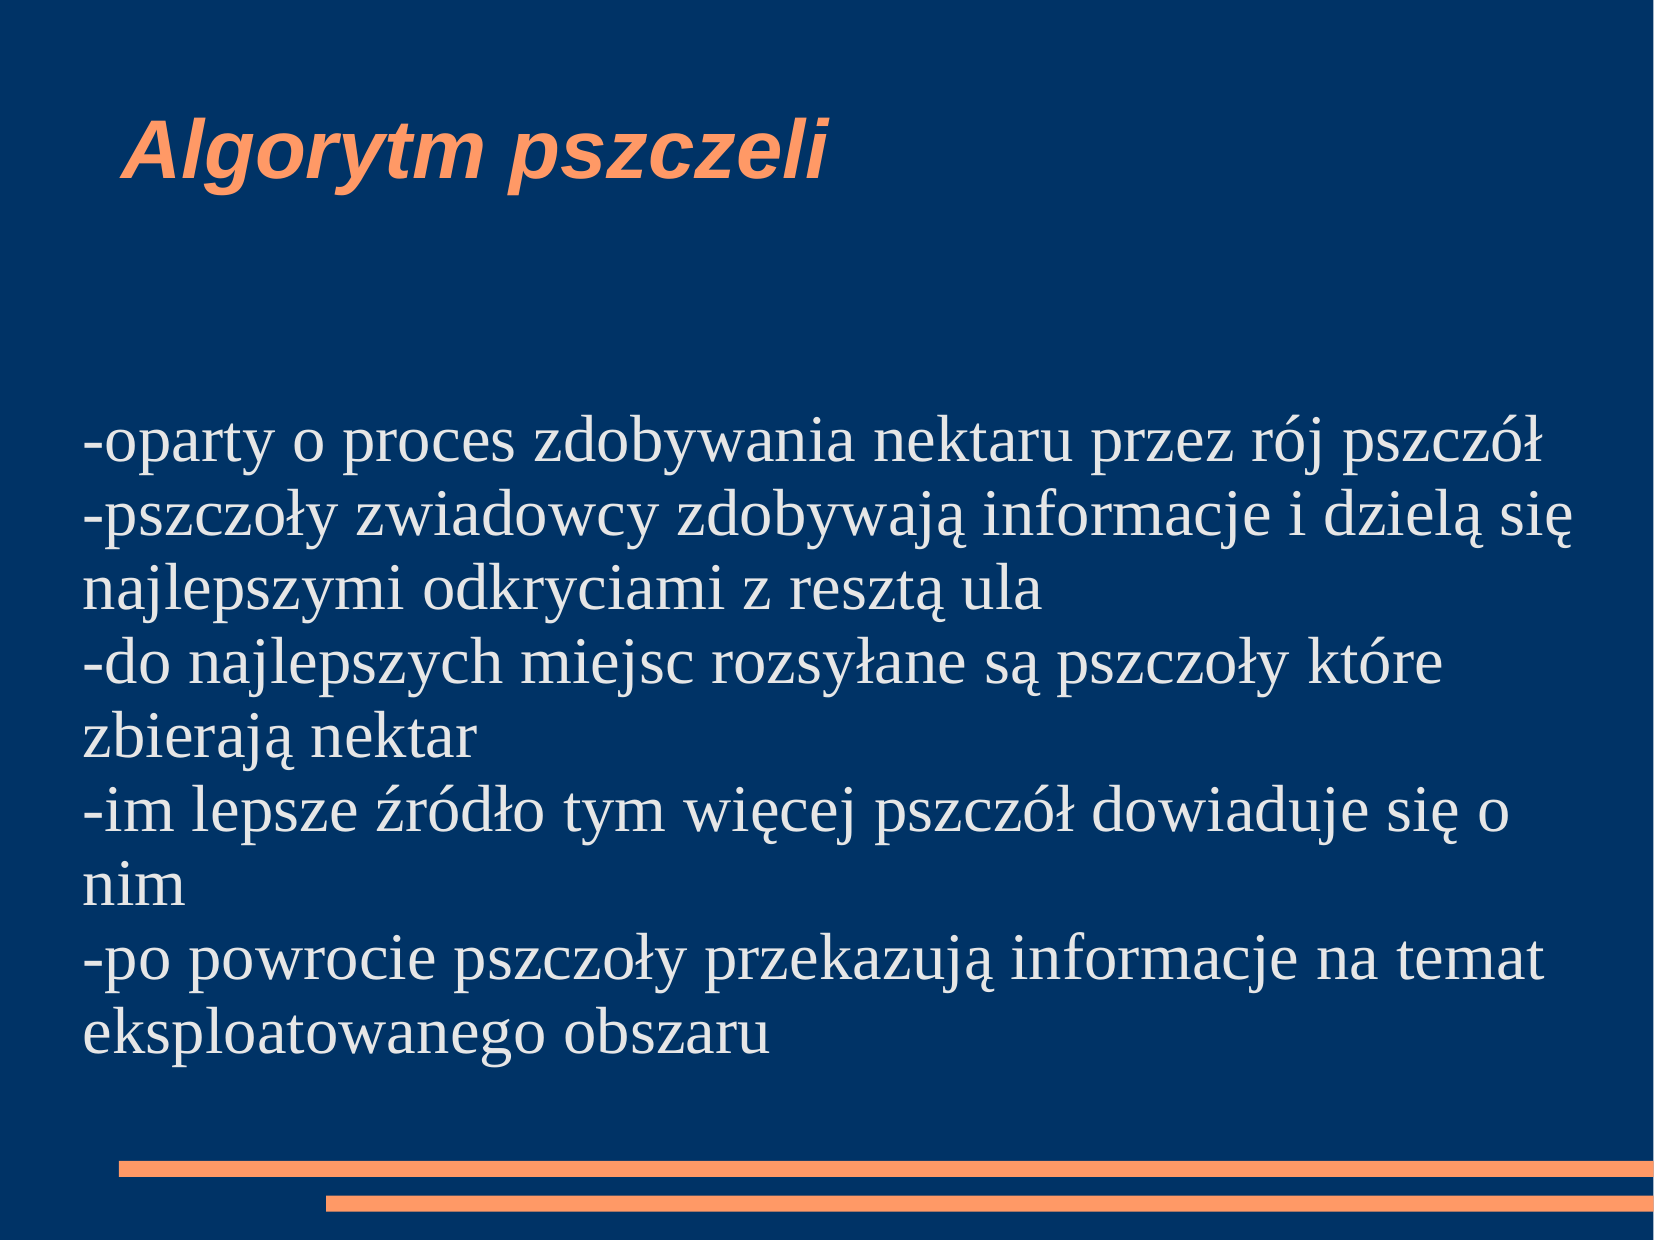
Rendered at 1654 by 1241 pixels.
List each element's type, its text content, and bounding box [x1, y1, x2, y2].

list -oparty o proces zdobywania nektaru przez rój pszczół -pszczoły zwiadowcy zdobywają informacje i dzielą się najlepszymi odkryciami z resztą ula -do najlepszych miejsc rozsyłane są pszczoły które zbierają nektar -im lepsze źródło tym więcej pszczół dowiaduje się o nim -po powrocie pszczoły przekazują informacje na temat eksploatowanego obszaru [82, 401, 1619, 1132]
title Algorytm pszczeli [121, 46, 1534, 254]
